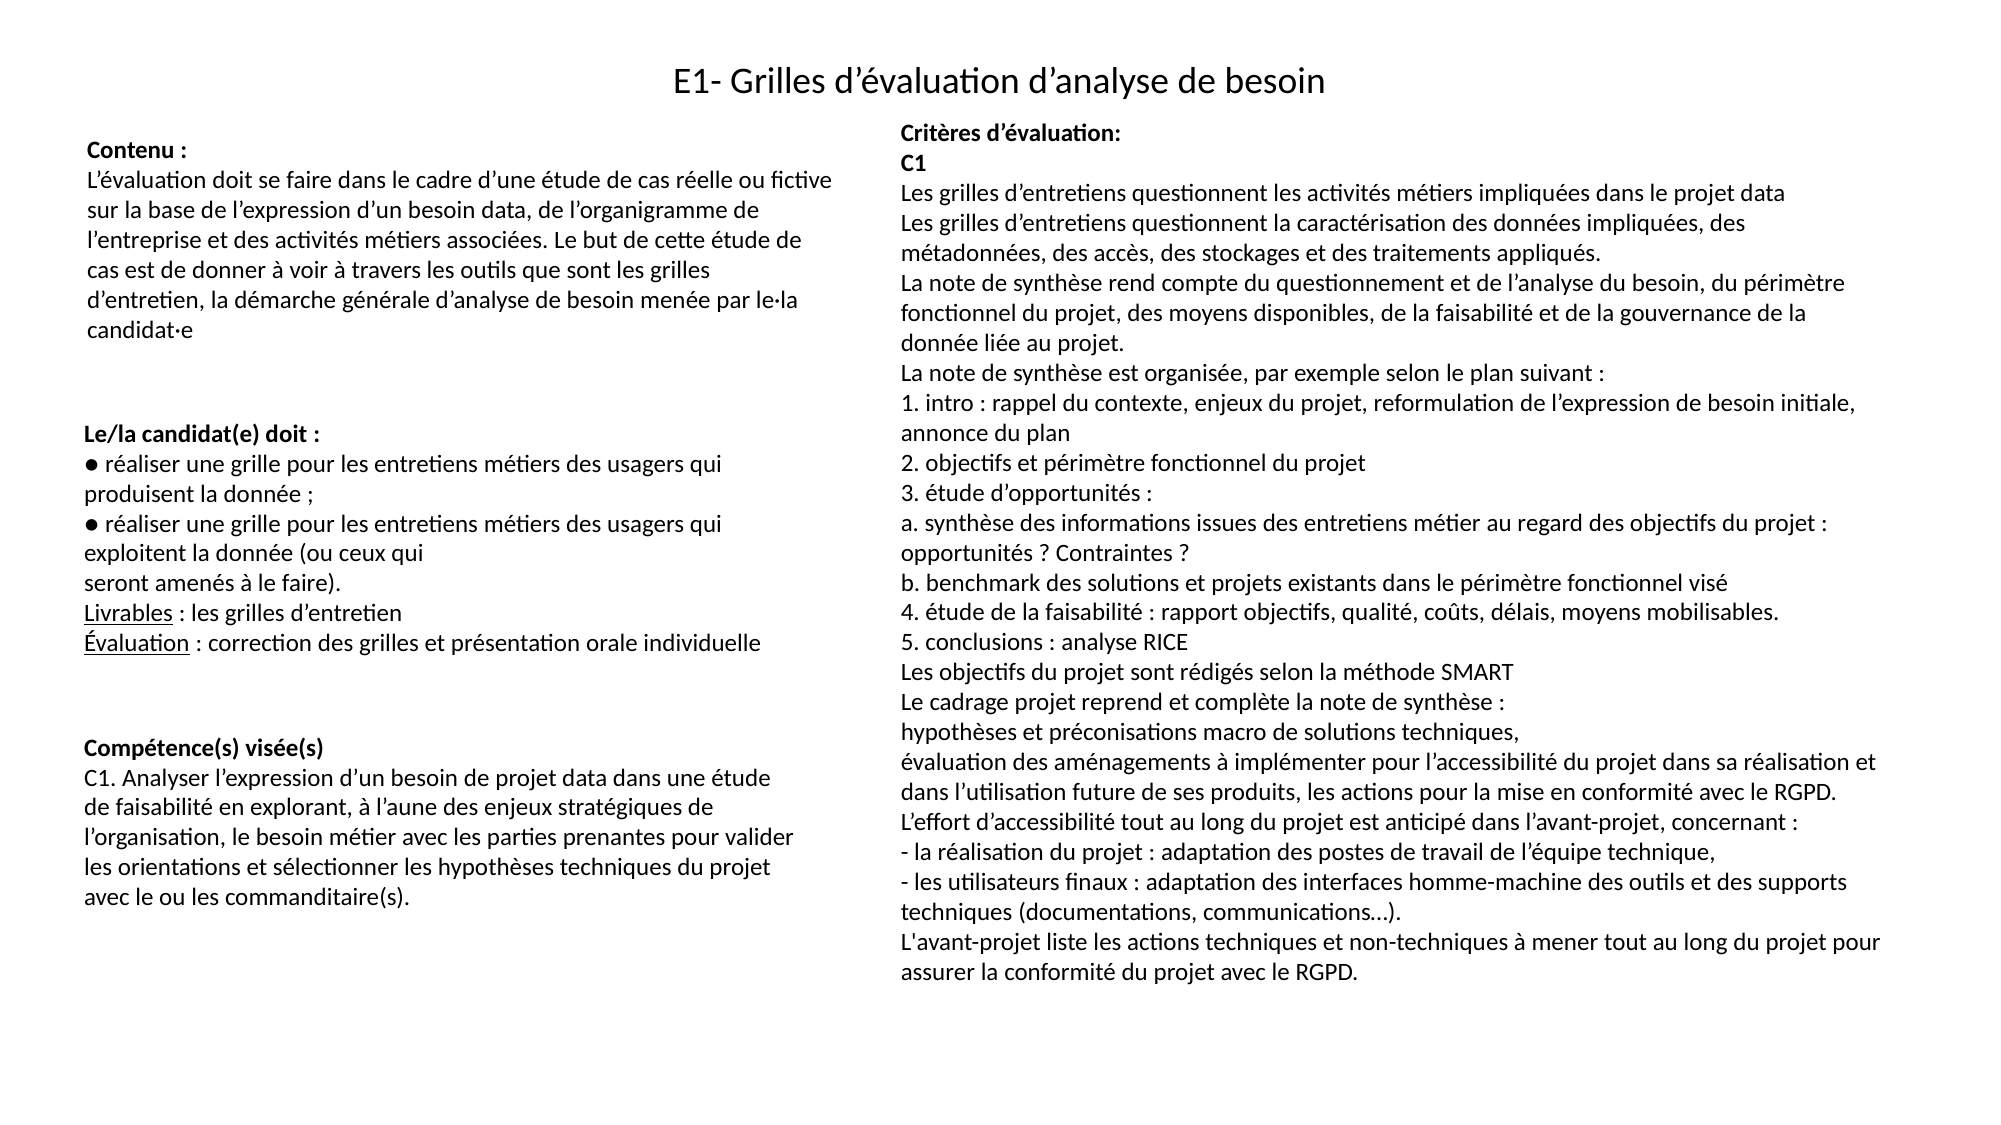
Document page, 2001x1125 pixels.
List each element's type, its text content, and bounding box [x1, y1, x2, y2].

text_box Contenu : L’évaluation doit se faire dans le cadre d’une étude de cas réelle ou fictive sur la base de l’expression d’un besoin data, de l’organigramme de l’entreprise et des activités métiers associées. Le but de cette étude de cas est de donner à voir à travers les outils que sont les grilles d’entretien, la démarche générale d’analyse de besoin menée par le·la candidat·e [72, 126, 849, 351]
text_box Le/la candidat(e) doit : ● réaliser une grille pour les entretiens métiers des usagers qui produisent la donnée ; ● réaliser une grille pour les entretiens métiers des usagers qui exploitent la donnée (ou ceux qui seront amenés à le faire). Livrables : les grilles d’entretien Évaluation : correction des grilles et présentation orale individuelle [69, 409, 846, 665]
text_box Compétence(s) visée(s) C1. Analyser l’expression d’un besoin de projet data dans une étude de faisabilité en explorant, à l’aune des enjeux stratégiques de l’organisation, le besoin métier avec les parties prenantes pour valider les orientations et sélectionner les hypothèses techniques du projet avec le ou les commanditaire(s). [69, 723, 817, 919]
text_box E1- Grilles d’évaluation d’analyse de besoin [0, 48, 2000, 109]
text_box Critères d’évaluation: C1 Les grilles d’entretiens questionnent les activités métiers impliquées dans le projet data Les grilles d’entretiens questionnent la caractérisation des données impliquées, des métadonnées, des accès, des stockages et des traitements appliqués. La note de synthèse rend compte du questionnement et de l’analyse du besoin, du périmètre fonctionnel du projet, des moyens disponibles, de la faisabilité et de la gouvernance de la donnée liée au projet. La note de synthèse est organisée, par exemple selon le plan suivant : 1. intro : rappel du contexte, enjeux du projet, reformulation de l’expression de besoin initiale, annonce du plan 2. objectifs et périmètre fonctionnel du projet 3. étude d’opportunités : a. synthèse des informations issues des entretiens métier au regard des objectifs du projet : opportunités ? Contraintes ? b. benchmark des solutions et projets existants dans le périmètre fonctionnel visé 4. étude de la faisabilité : rapport objectifs, qualité, coûts, délais, moyens mobilisables. 5. conclusions : analyse RICE Les objectifs du projet sont rédigés selon la méthode SMART Le cadrage projet reprend et complète la note de synthèse : hypothèses et préconisations macro de solutions techniques, évaluation des aménagements à implémenter pour l’accessibilité du projet dans sa réalisation et dans l’utilisation future de ses produits, les actions pour la mise en conformité avec le RGPD. L’effort d’accessibilité tout au long du projet est anticipé dans l’avant-projet, concernant : - la réalisation du projet : adaptation des postes de travail de l’équipe technique, - les utilisateurs finaux : adaptation des interfaces homme-machine des outils et des supports techniques (documentations, communications…). L'avant-projet liste les actions techniques et non-techniques à mener tout au long du projet pour assurer la conformité du projet avec le RGPD. [886, 109, 1899, 993]
